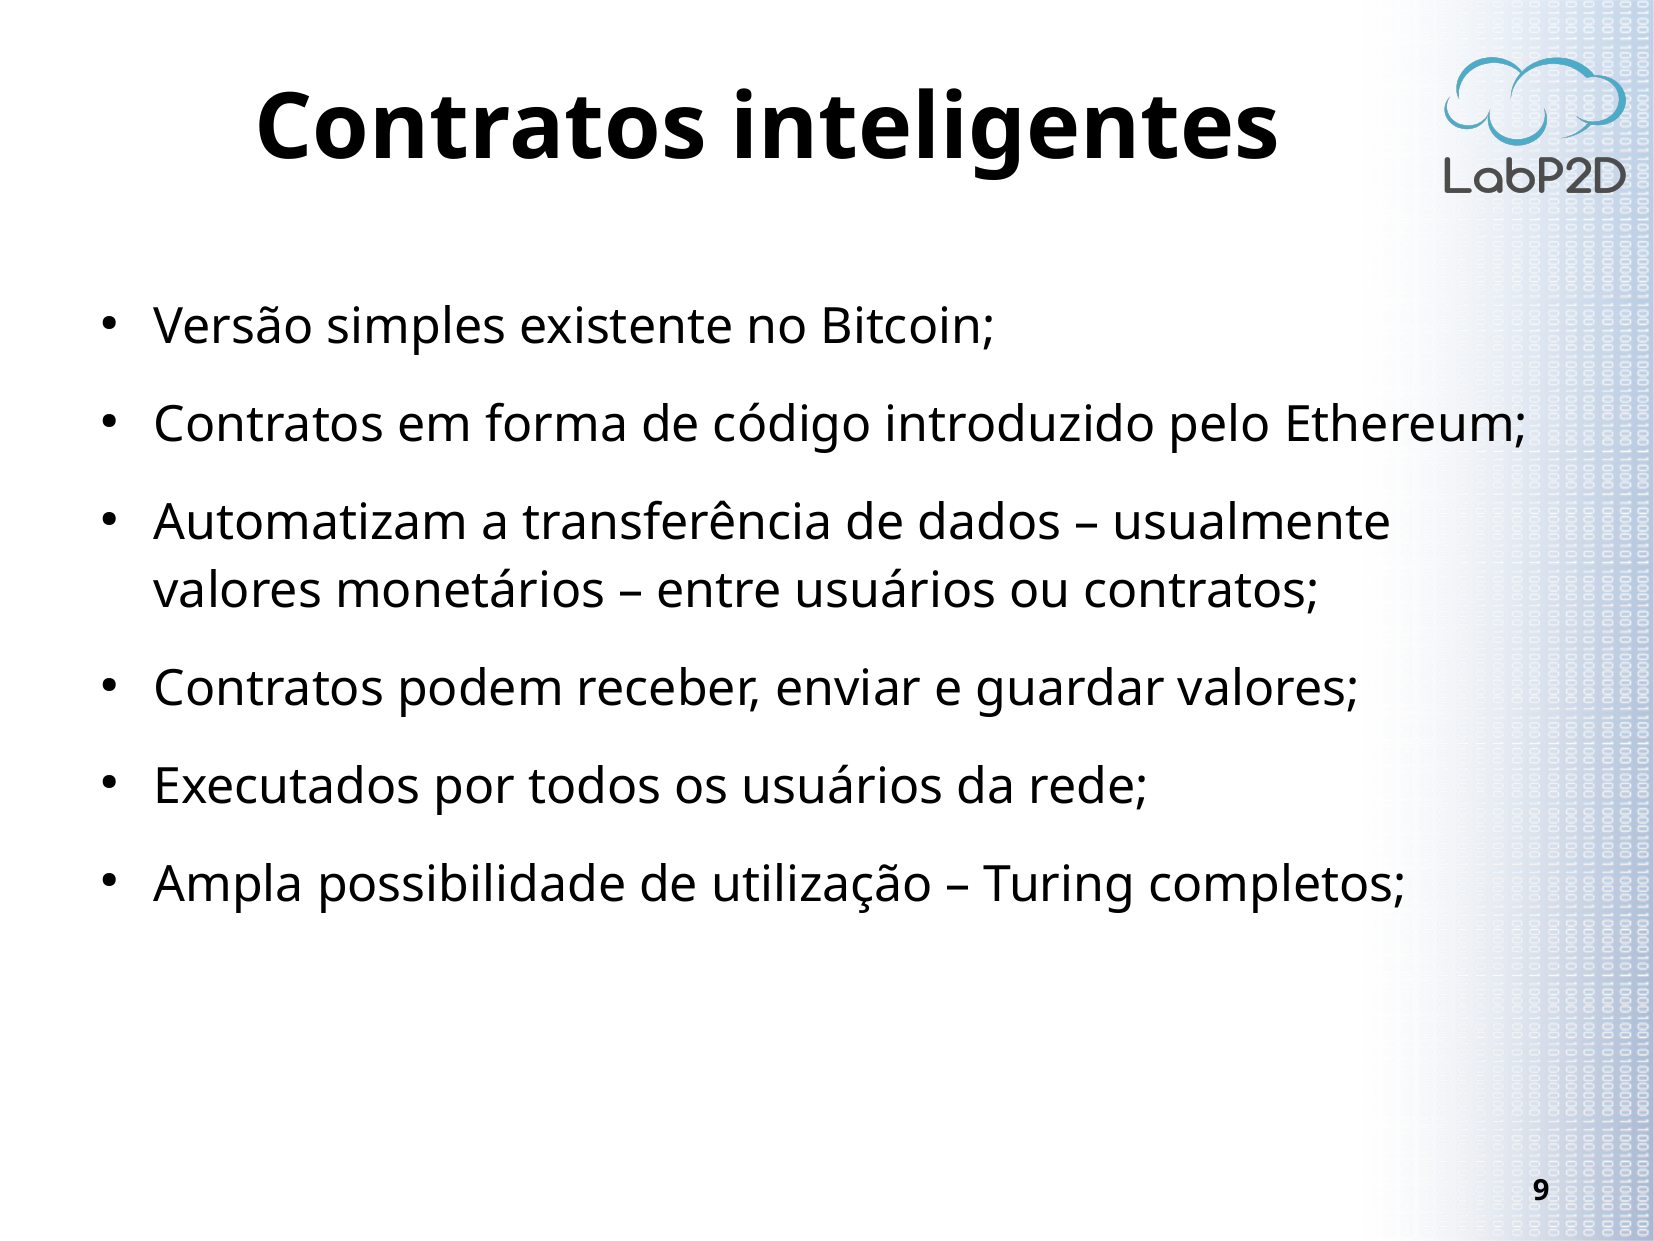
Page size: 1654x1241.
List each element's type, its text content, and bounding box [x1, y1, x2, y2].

picture [1360, 1, 1654, 1240]
list Versão simples existente no Bitcoin; Contratos em forma de código introduzido pelo Ethereum; Automatizam a transferência de dados – usualmente valores monetários – entre usuários ou contratos; Contratos podem receber, enviar e guardar valores; Executados por todos os usuários da rede; Ampla possibilidade de utilização – Turing completos; [82, 290, 1571, 1111]
title Contratos inteligentes [82, 16, 1453, 231]
